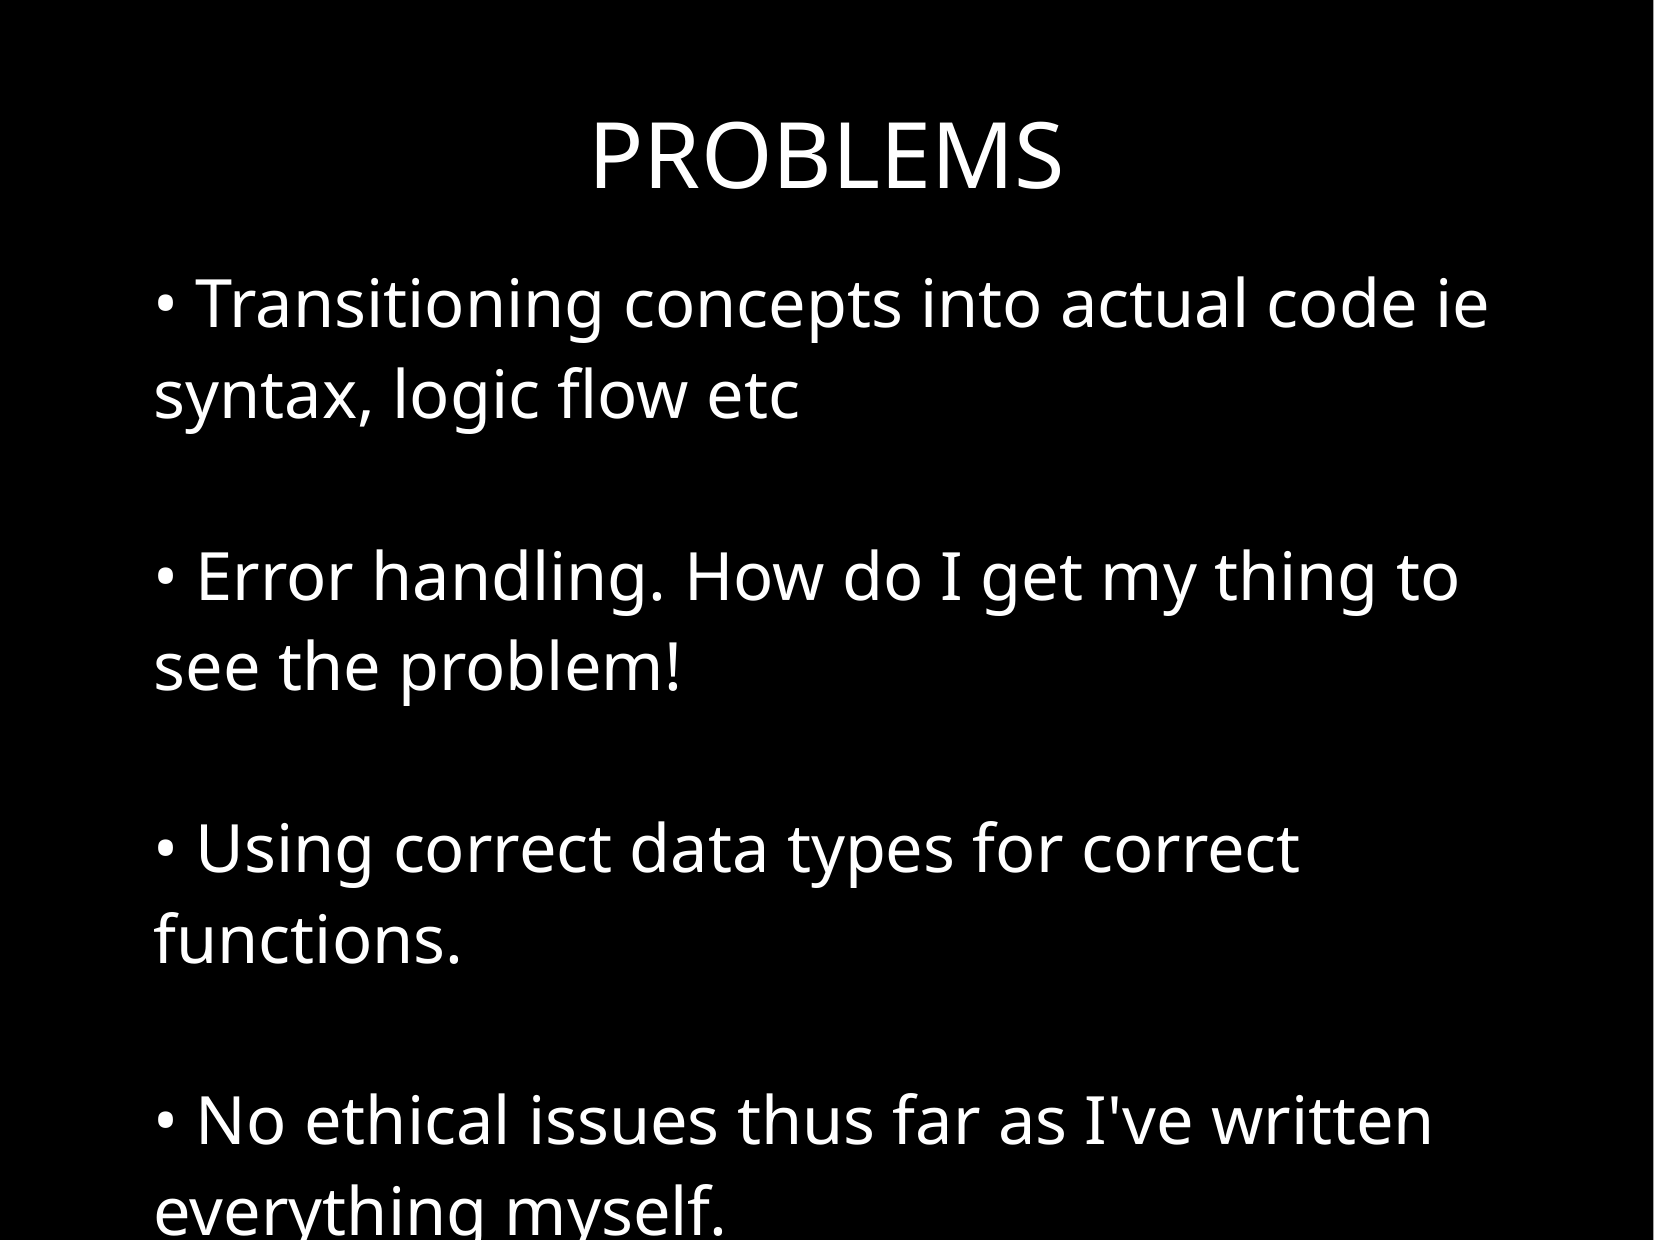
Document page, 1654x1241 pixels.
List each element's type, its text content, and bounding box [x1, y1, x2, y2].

title PROBLEMS [82, 49, 1571, 256]
list • Transitioning concepts into actual code ie syntax, logic flow etc • Error handling. How do I get my thing to see the problem! • Using correct data types for correct functions. • No ethical issues thus far as I've written everything myself. [82, 256, 1571, 1148]
